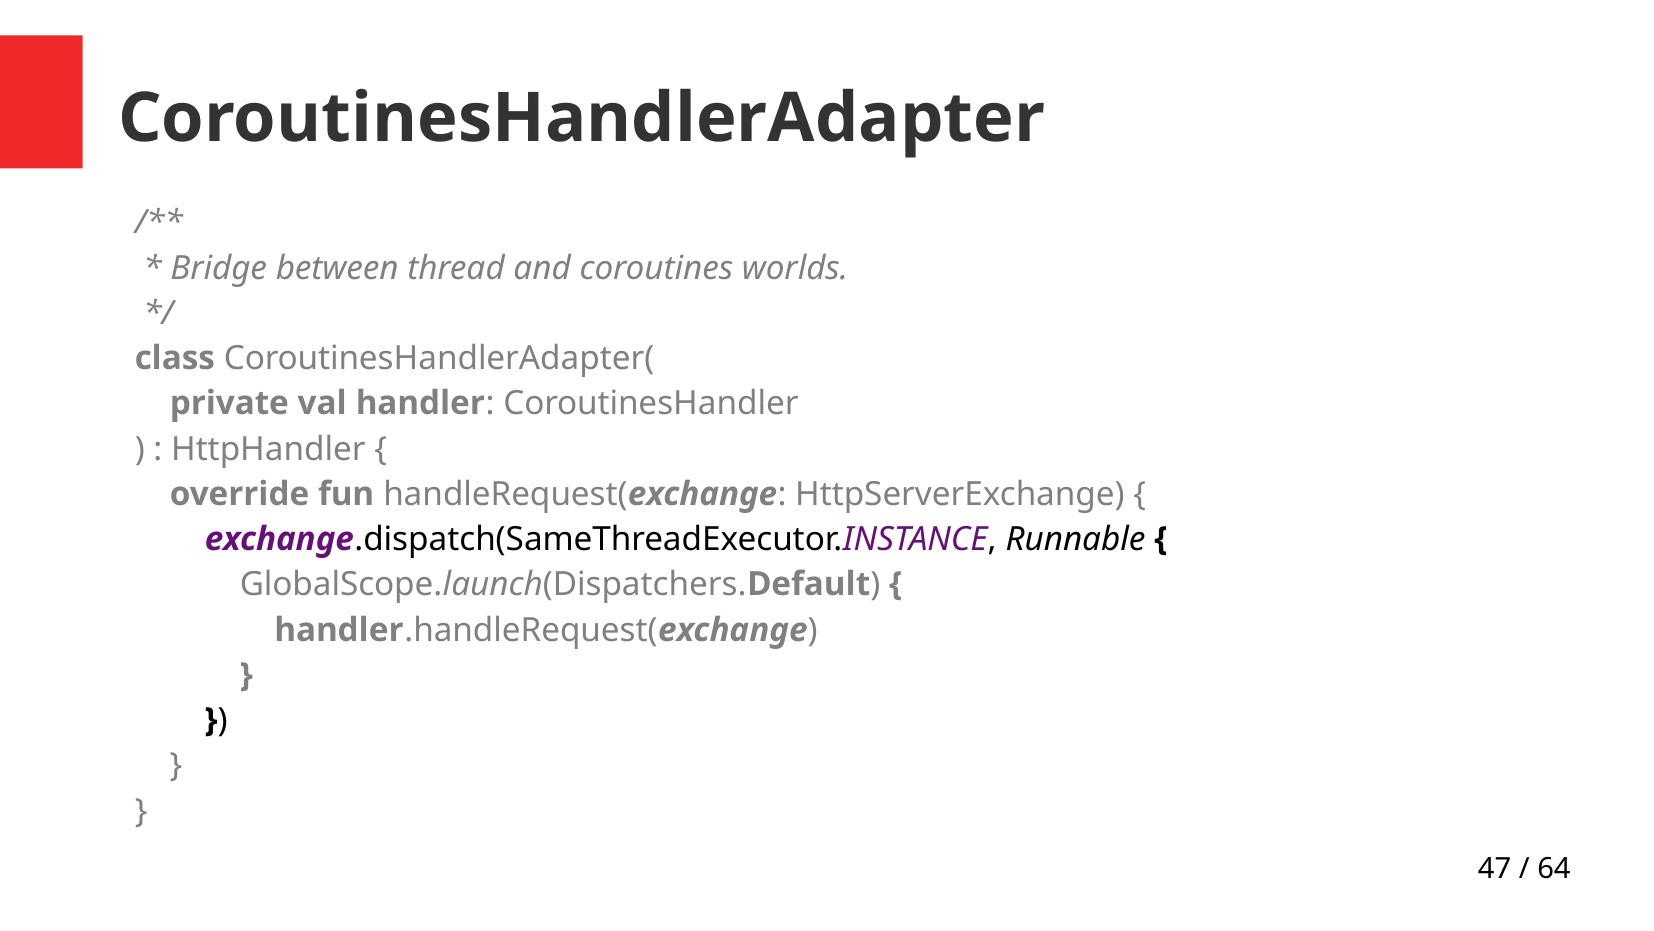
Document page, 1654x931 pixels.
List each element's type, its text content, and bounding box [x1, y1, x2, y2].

text_box /** * Bridge between thread and coroutines worlds. */ class CoroutinesHandlerAdapter( private val handler: CoroutinesHandler ) : HttpHandler { override fun handleRequest(exchange: HttpServerExchange) { exchange.dispatch(SameThreadExecutor.INSTANCE, Runnable { GlobalScope.launch(Dispatchers.Default) { handler.handleRequest(exchange) } }) } } [120, 191, 1501, 871]
title CoroutinesHandlerAdapter [118, 37, 1571, 193]
